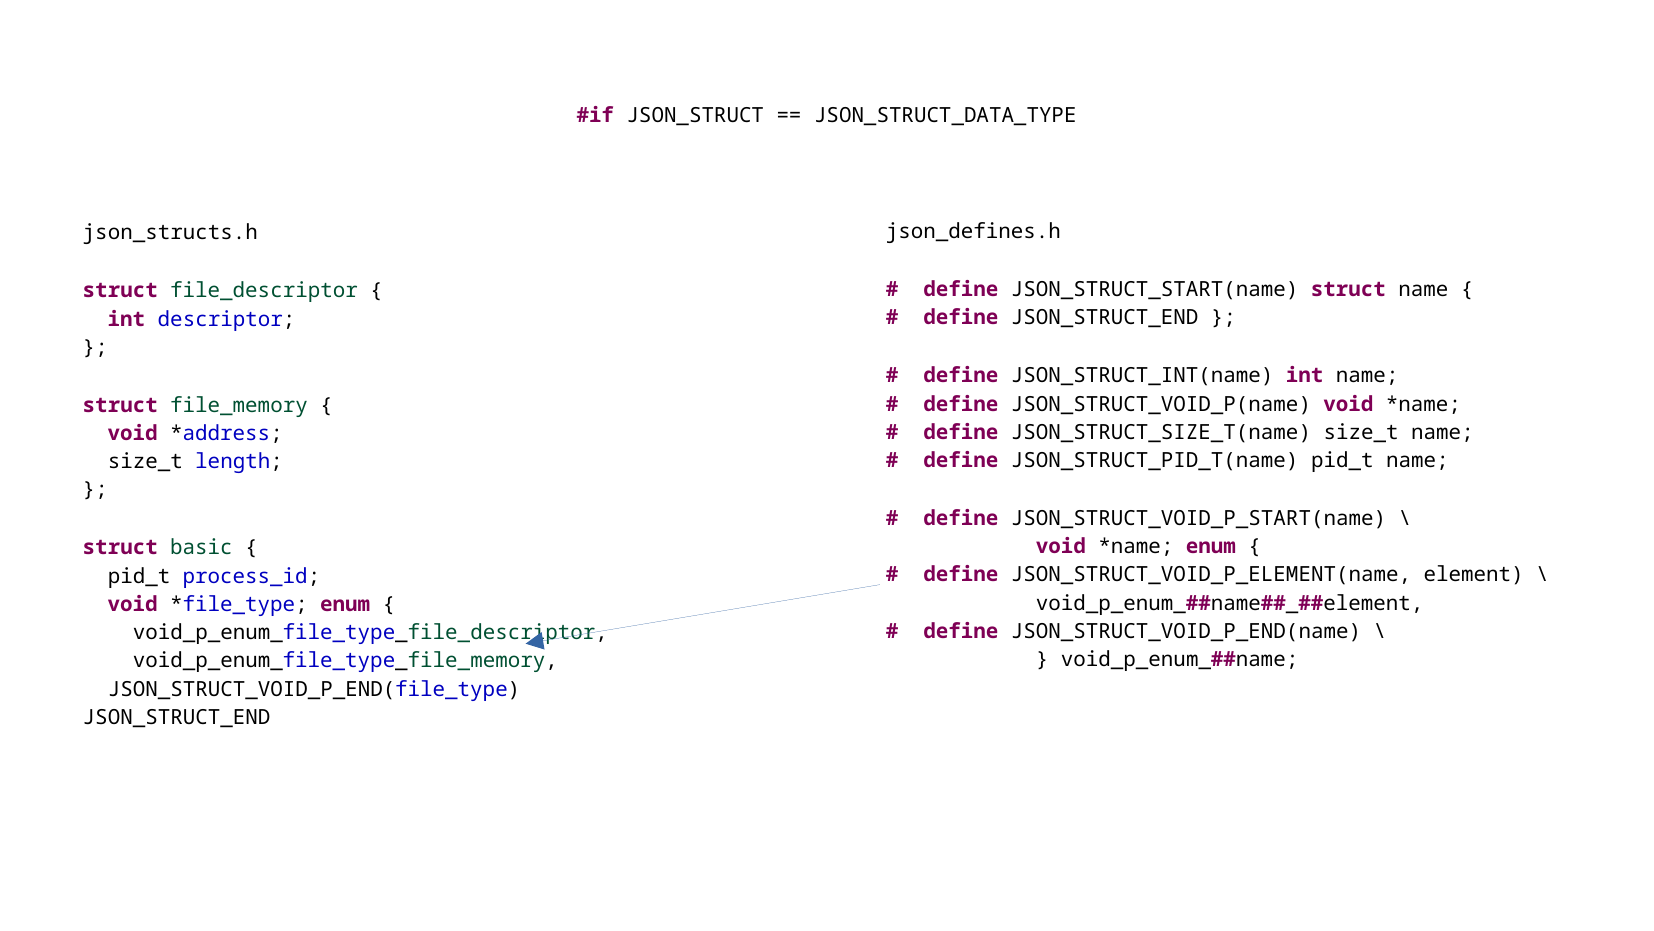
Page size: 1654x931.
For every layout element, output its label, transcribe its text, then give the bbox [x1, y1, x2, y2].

list json_structs.h struct file_descriptor { int descriptor; }; struct file_memory { void *address; size_t length; }; struct basic { pid_t process_id; void *file_type; enum { void_p_enum_file_type_file_descriptor, void_p_enum_file_type_file_memory, JSON_STRUCT_VOID_P_END(file_type) JSON_STRUCT_END [82, 217, 827, 758]
list json_defines.h # define JSON_STRUCT_START(name) struct name { # define JSON_STRUCT_END }; # define JSON_STRUCT_INT(name) int name; # define JSON_STRUCT_VOID_P(name) void *name; # define JSON_STRUCT_SIZE_T(name) size_t name; # define JSON_STRUCT_PID_T(name) pid_t name; # define JSON_STRUCT_VOID_P_START(name) \ void *name; enum { # define JSON_STRUCT_VOID_P_ELEMENT(name, element) \ void_p_enum_##name##_##element, # define JSON_STRUCT_VOID_P_END(name) \ } void_p_enum_##name; [885, 216, 1571, 756]
title #if JSON_STRUCT == JSON_STRUCT_DATA_TYPE [82, 37, 1571, 193]
